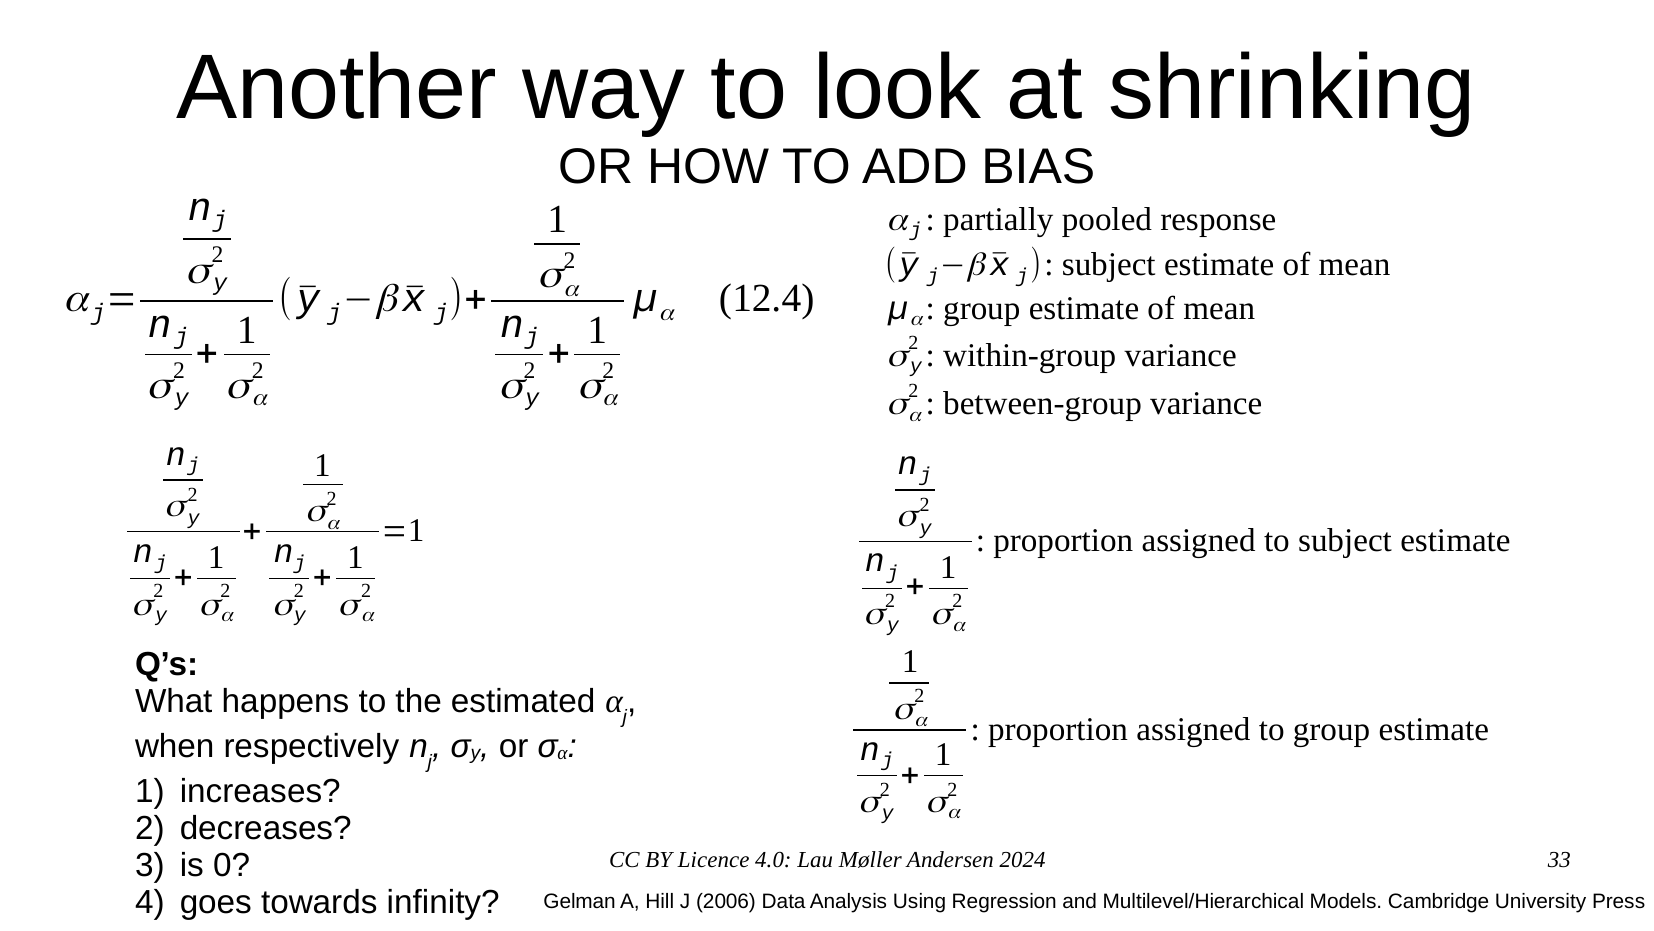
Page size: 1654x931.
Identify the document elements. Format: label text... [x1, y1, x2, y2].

title Another way to look at shrinking OR HOW TO ADD BIAS [82, 35, 1571, 194]
text_box Q’s: What happens to the estimated αj, when respectively nj, σy, or σα: increases? decreases? is 0? goes towards infinity? [120, 637, 703, 928]
text_box Gelman A, Hill J (2006) Data Analysis Using Regression and Multilevel/Hierarchical Models. Cambridge University Press [528, 882, 1654, 921]
chart [878, 200, 1399, 423]
chart [57, 187, 1521, 865]
